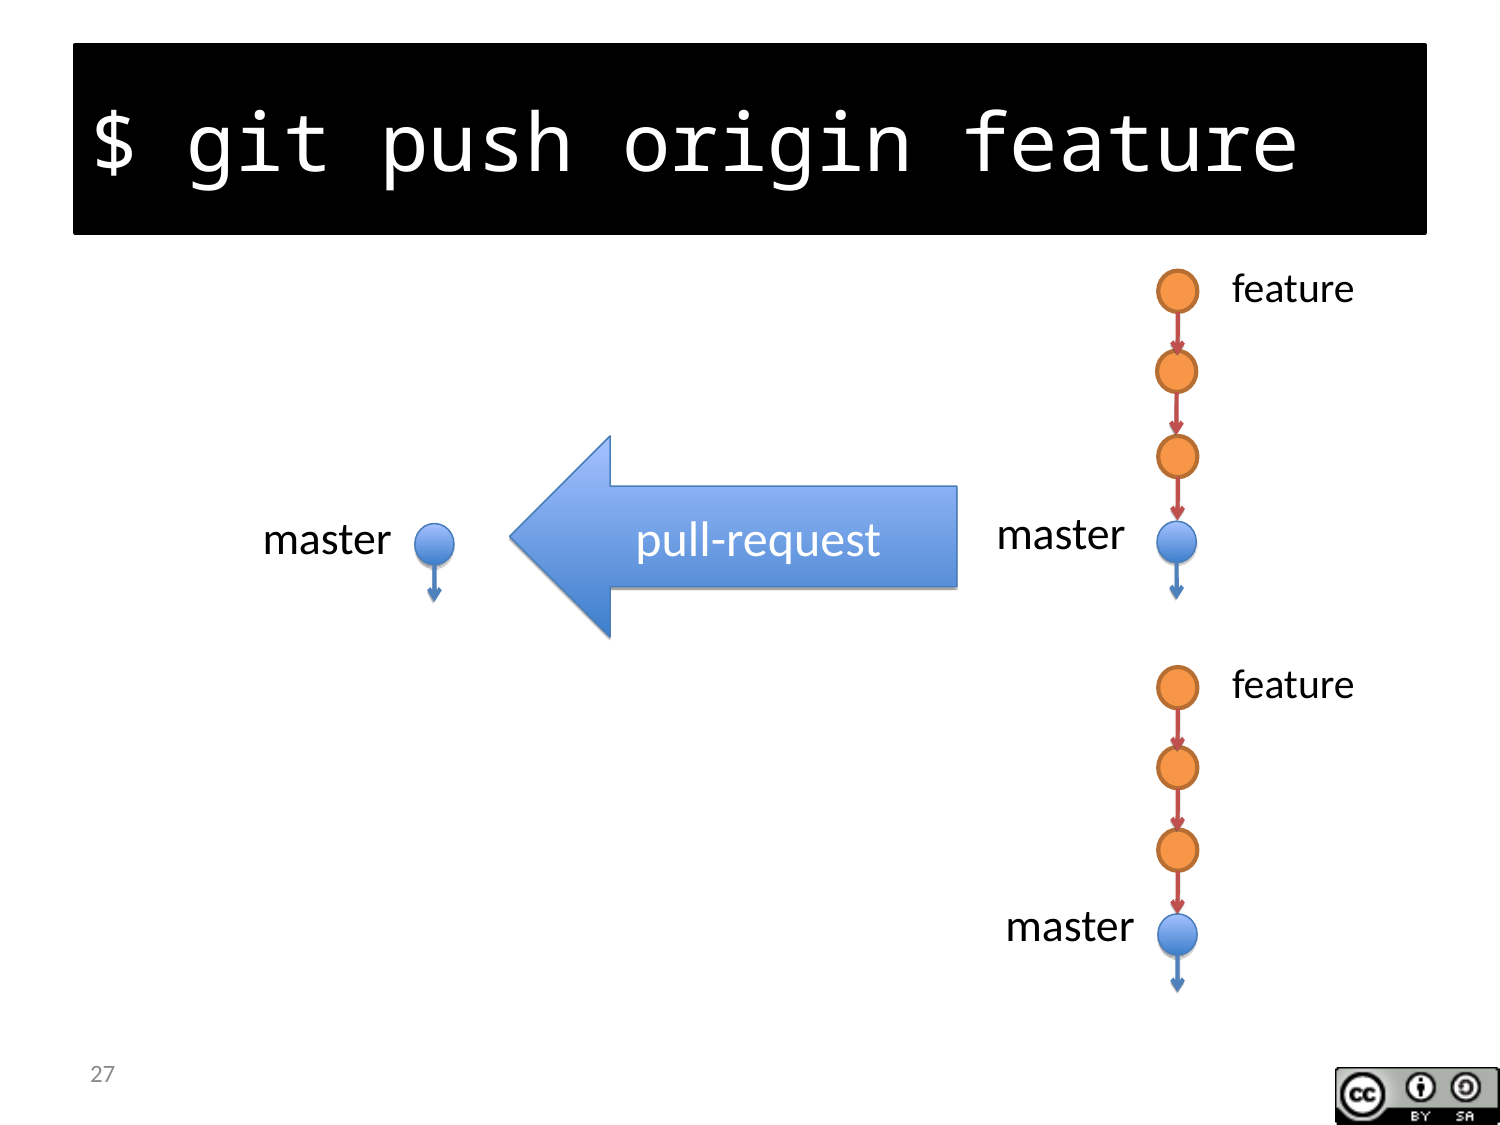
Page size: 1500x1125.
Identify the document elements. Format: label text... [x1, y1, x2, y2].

text_box master [974, 887, 1167, 958]
picture [1335, 1067, 1500, 1125]
text_box [1167, 914, 1198, 955]
slide_number <number> [75, 1042, 425, 1103]
text_box master [231, 501, 424, 572]
text_box [1158, 829, 1198, 871]
text_box master [965, 496, 1158, 566]
text_box pull-request [509, 435, 957, 638]
text_box [1158, 435, 1198, 477]
text_box [414, 523, 455, 565]
text_box feature [1197, 253, 1390, 319]
text_box [1158, 667, 1198, 708]
text_box feature [1197, 649, 1390, 715]
text_box [1157, 351, 1197, 392]
title $ git push origin feature [75, 45, 1425, 233]
text_box [1158, 747, 1198, 788]
text_box [1158, 521, 1197, 563]
text_box [1158, 270, 1198, 312]
